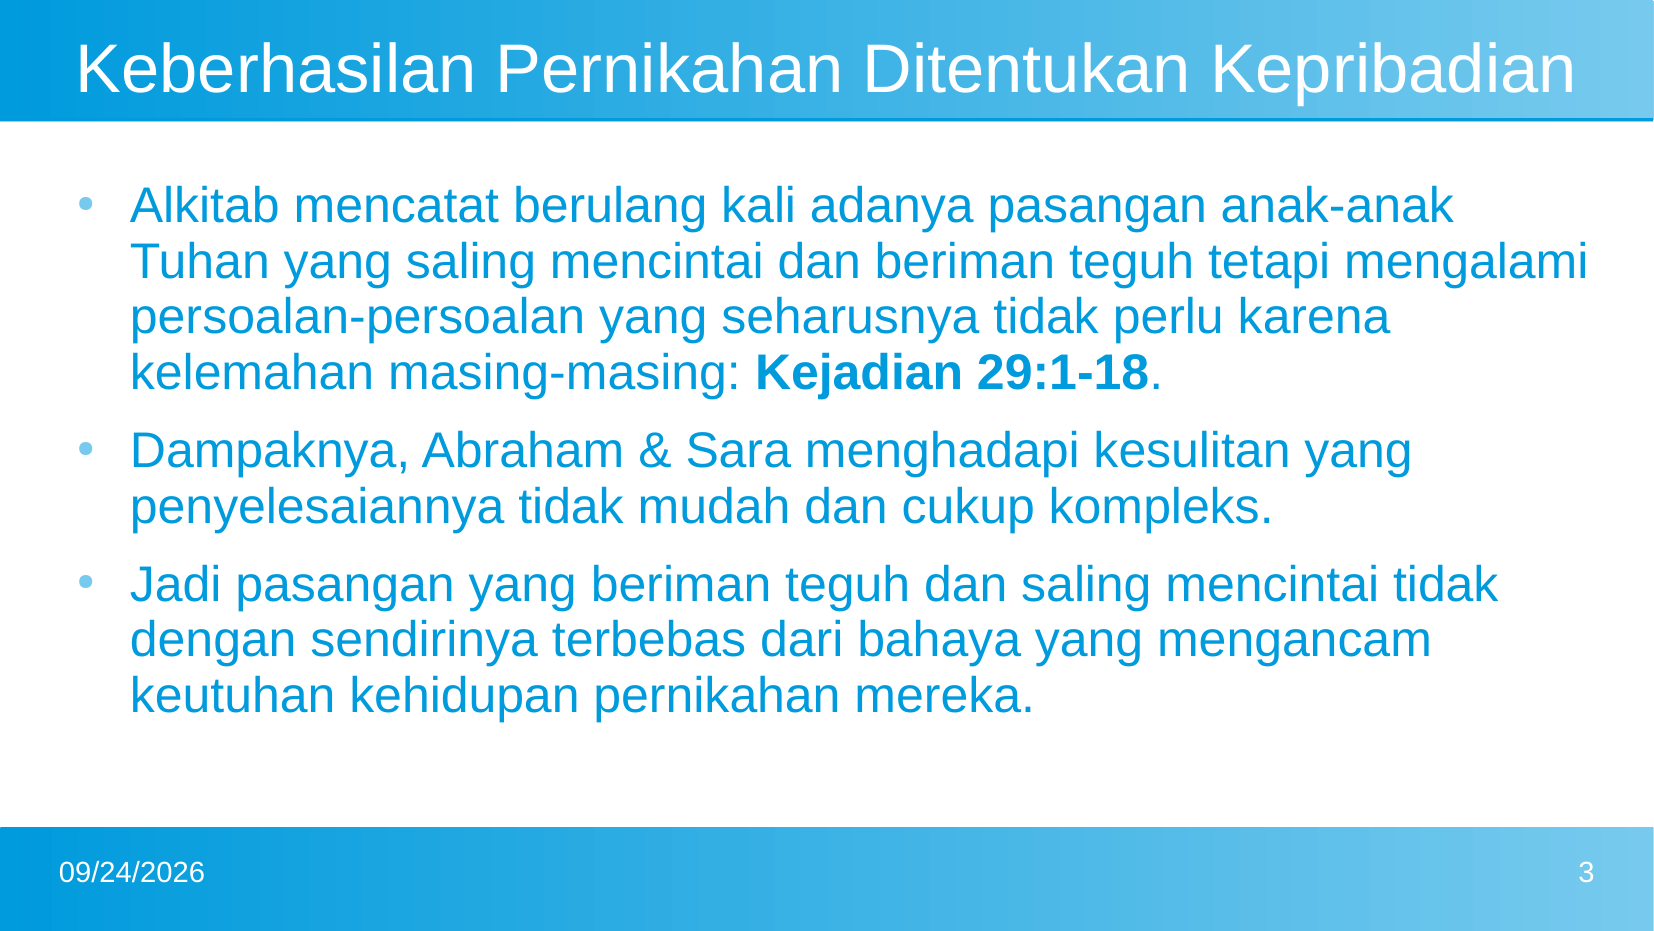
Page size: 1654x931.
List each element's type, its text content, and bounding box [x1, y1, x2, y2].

list Alkitab mencatat berulang kali adanya pasangan anak-anak Tuhan yang saling mencintai dan beriman teguh tetapi mengalami persoalan-persoalan yang seharusnya tidak perlu karena kelemahan masing-masing: Kejadian 29:1-18. Dampaknya, Abraham & Sara menghadapi kesulitan yang penyelesaiannya tidak mudah dan cukup kompleks. Jadi pasangan yang beriman teguh dan saling mencintai tidak dengan sendirinya terbebas dari bahaya yang mengancam keutuhan kehidupan pernikahan mereka. [59, 177, 1595, 768]
title Keberhasilan Pernikahan Ditentukan Kepribadian [59, 29, 1595, 108]
